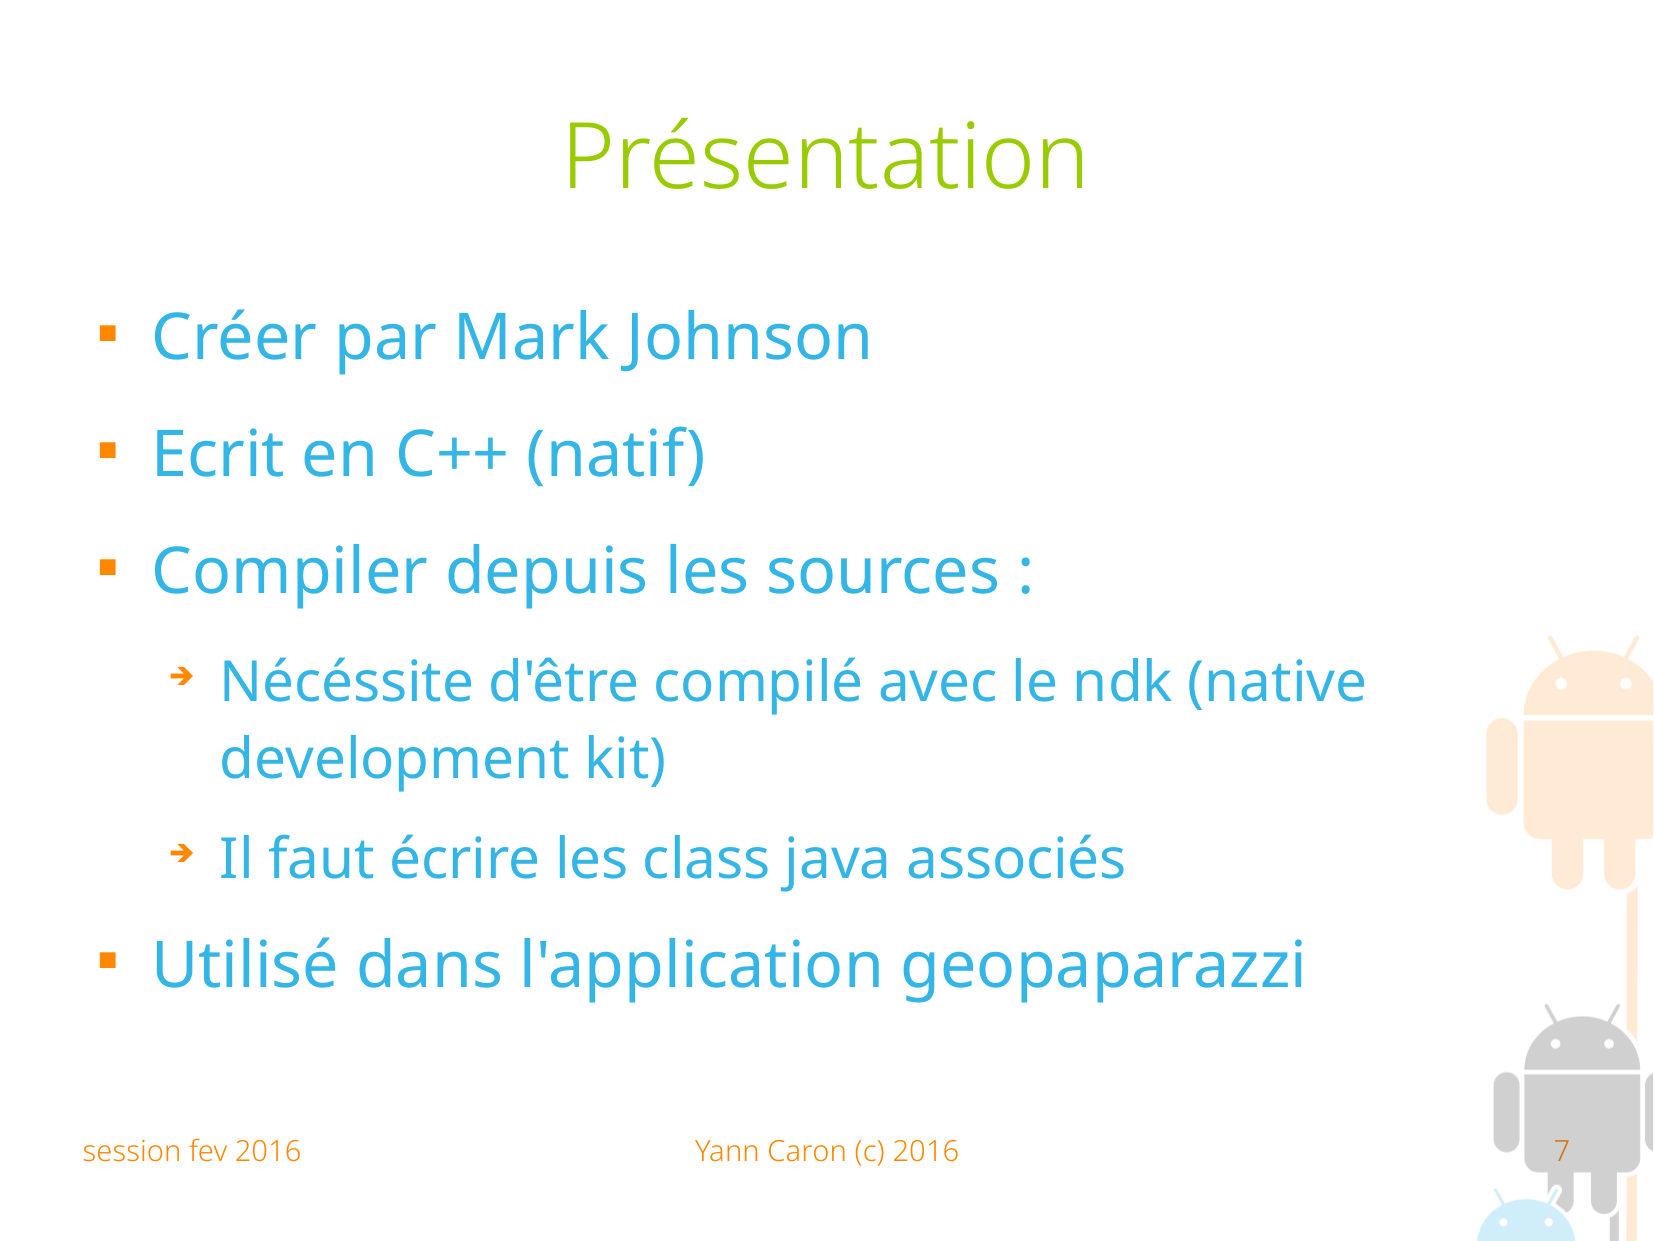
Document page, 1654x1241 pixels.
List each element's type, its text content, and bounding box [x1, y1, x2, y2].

list Créer par Mark Johnson Ecrit en C++ (natif) Compiler depuis les sources : Nécéssite d'être compilé avec le ndk (native development kit) Il faut écrire les class java associés Utilisé dans l'application geopaparazzi [82, 290, 1571, 1010]
picture [240, 423, 1654, 1241]
title Présentation [82, 49, 1571, 257]
